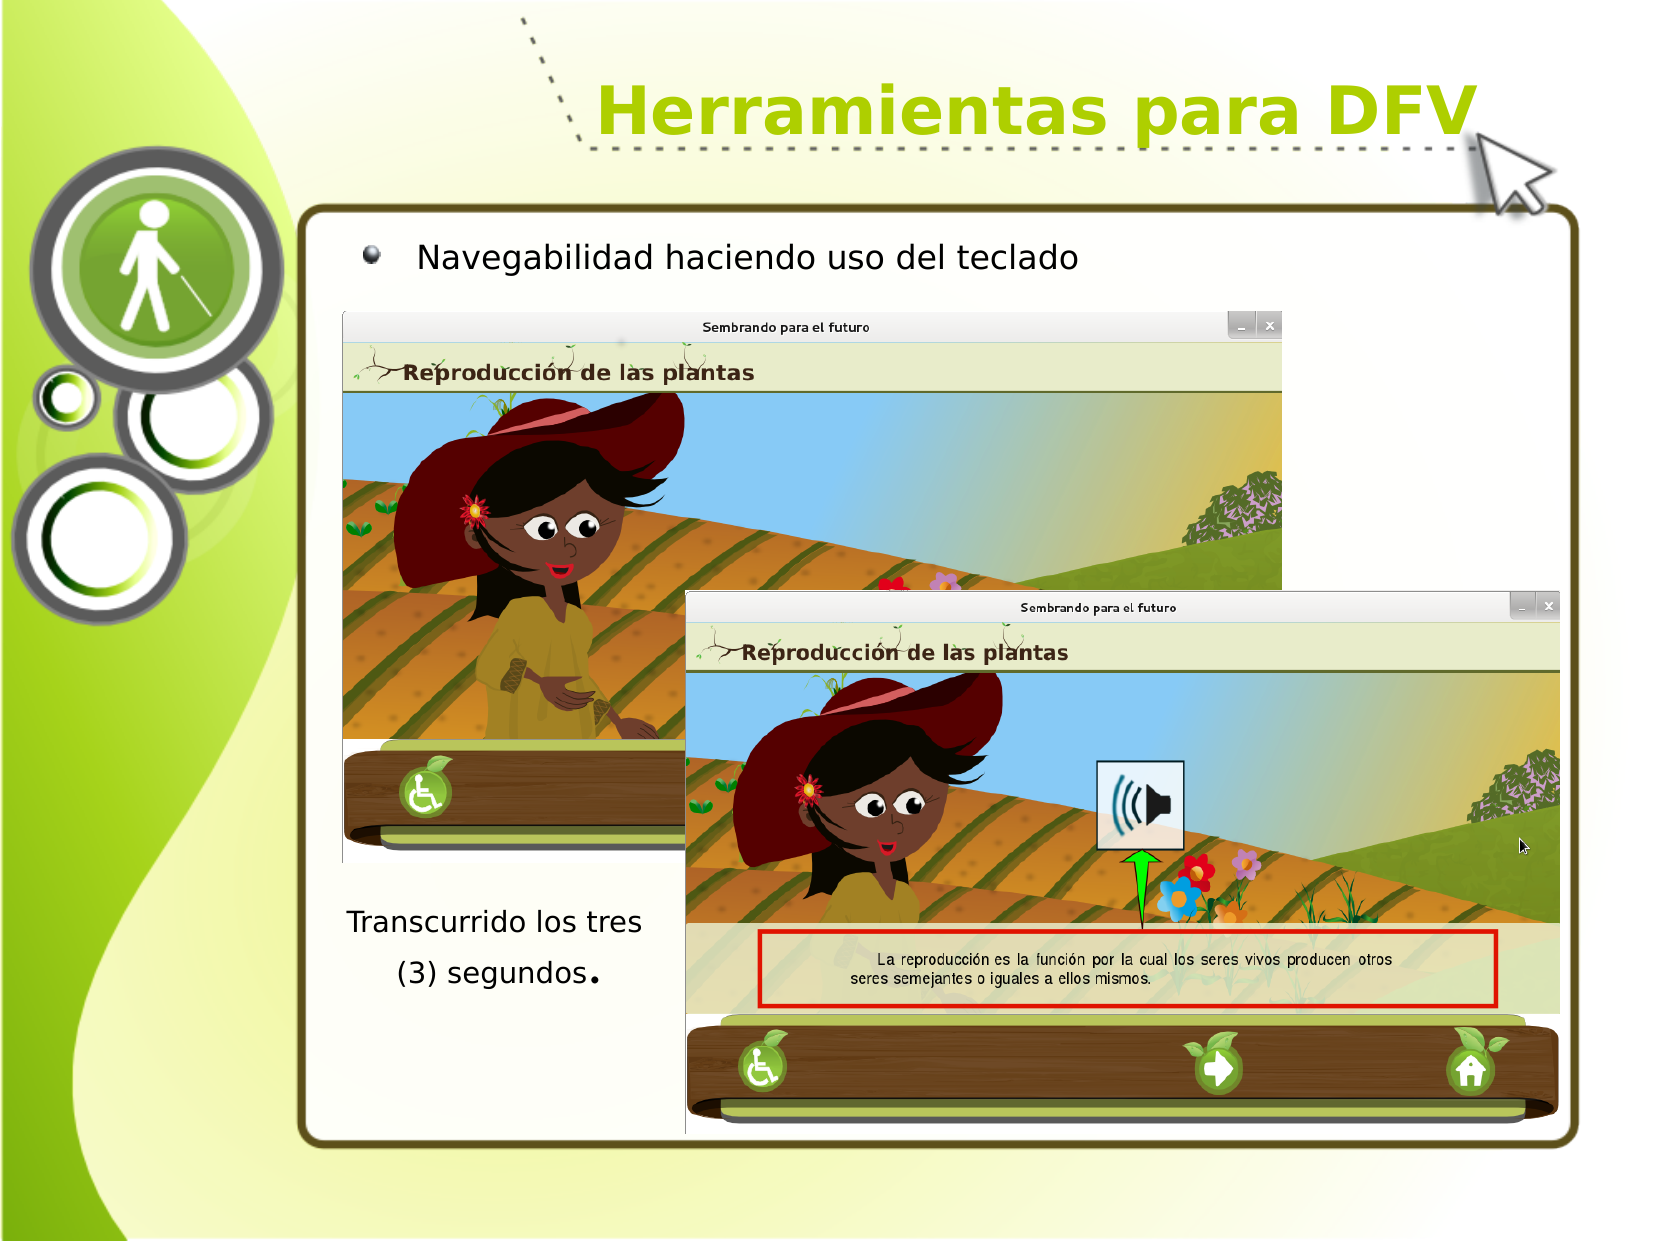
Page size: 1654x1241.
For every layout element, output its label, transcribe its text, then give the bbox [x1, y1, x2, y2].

text_box Navegabilidad haciendo uso del teclado [330, 224, 1524, 438]
text_box Transcurrido los tres (3) segundos. [302, 897, 697, 1015]
text_box Herramientas para DFV [549, 65, 1495, 158]
picture [0, 0, 1654, 1241]
